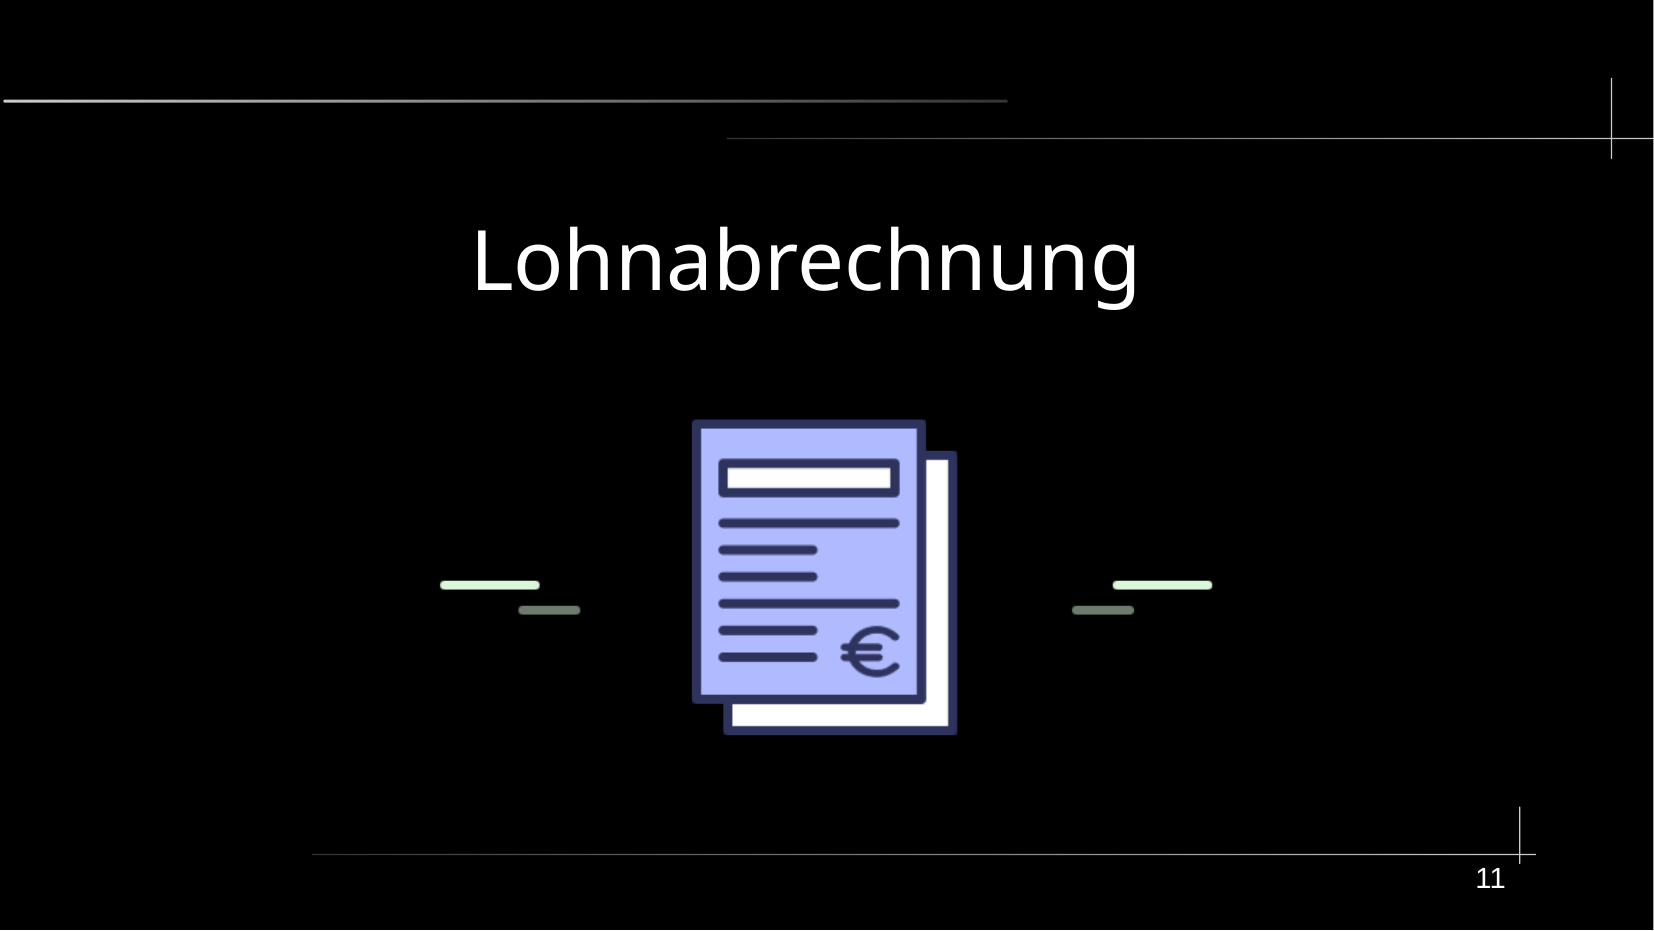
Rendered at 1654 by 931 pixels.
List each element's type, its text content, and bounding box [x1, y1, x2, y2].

picture [412, 324, 1241, 826]
subtitle Lohnabrechnung [23, 11, 1589, 505]
